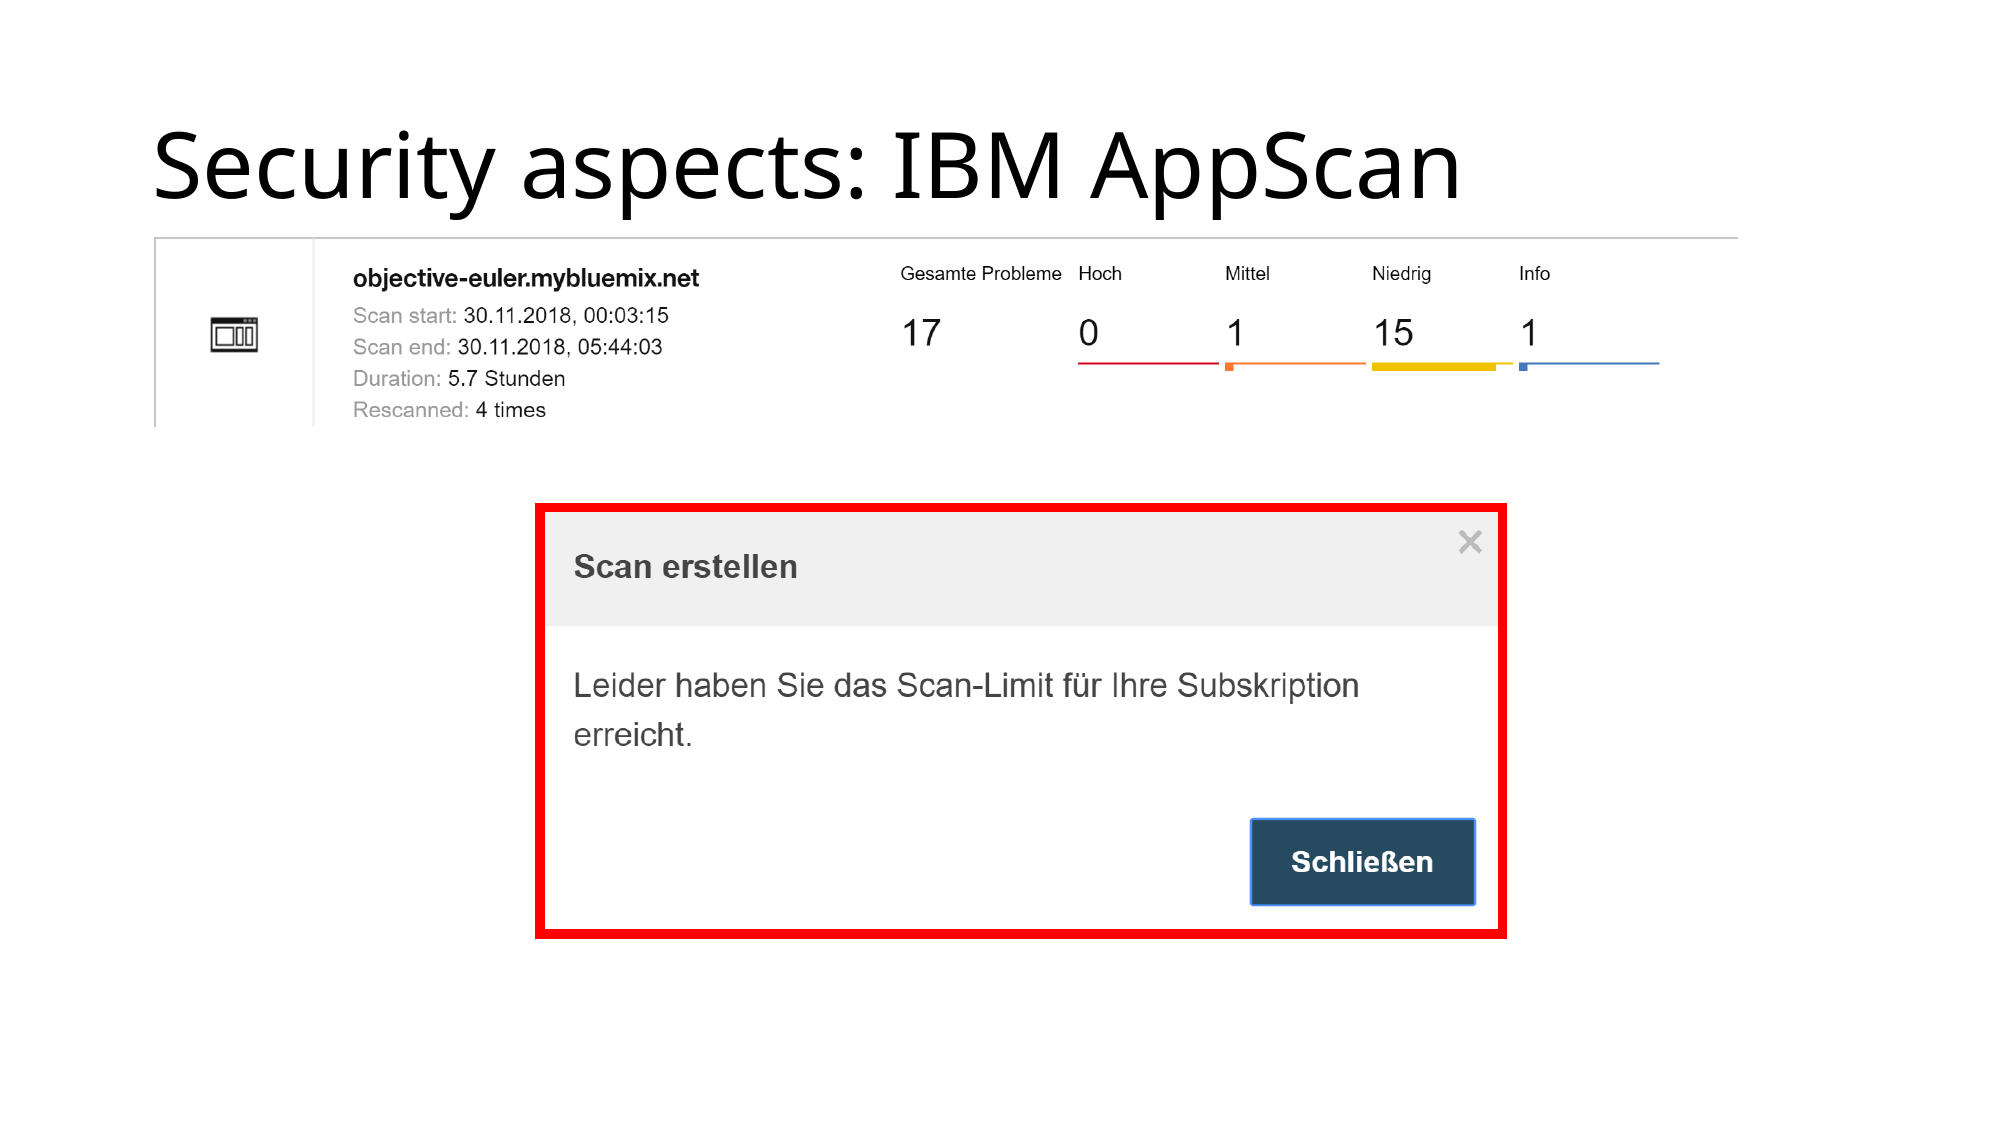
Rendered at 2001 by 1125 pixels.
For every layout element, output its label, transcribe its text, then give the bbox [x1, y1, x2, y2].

picture [152, 237, 1738, 427]
title Security aspects: IBM AppScan [137, 59, 1863, 278]
picture [544, 512, 1498, 930]
